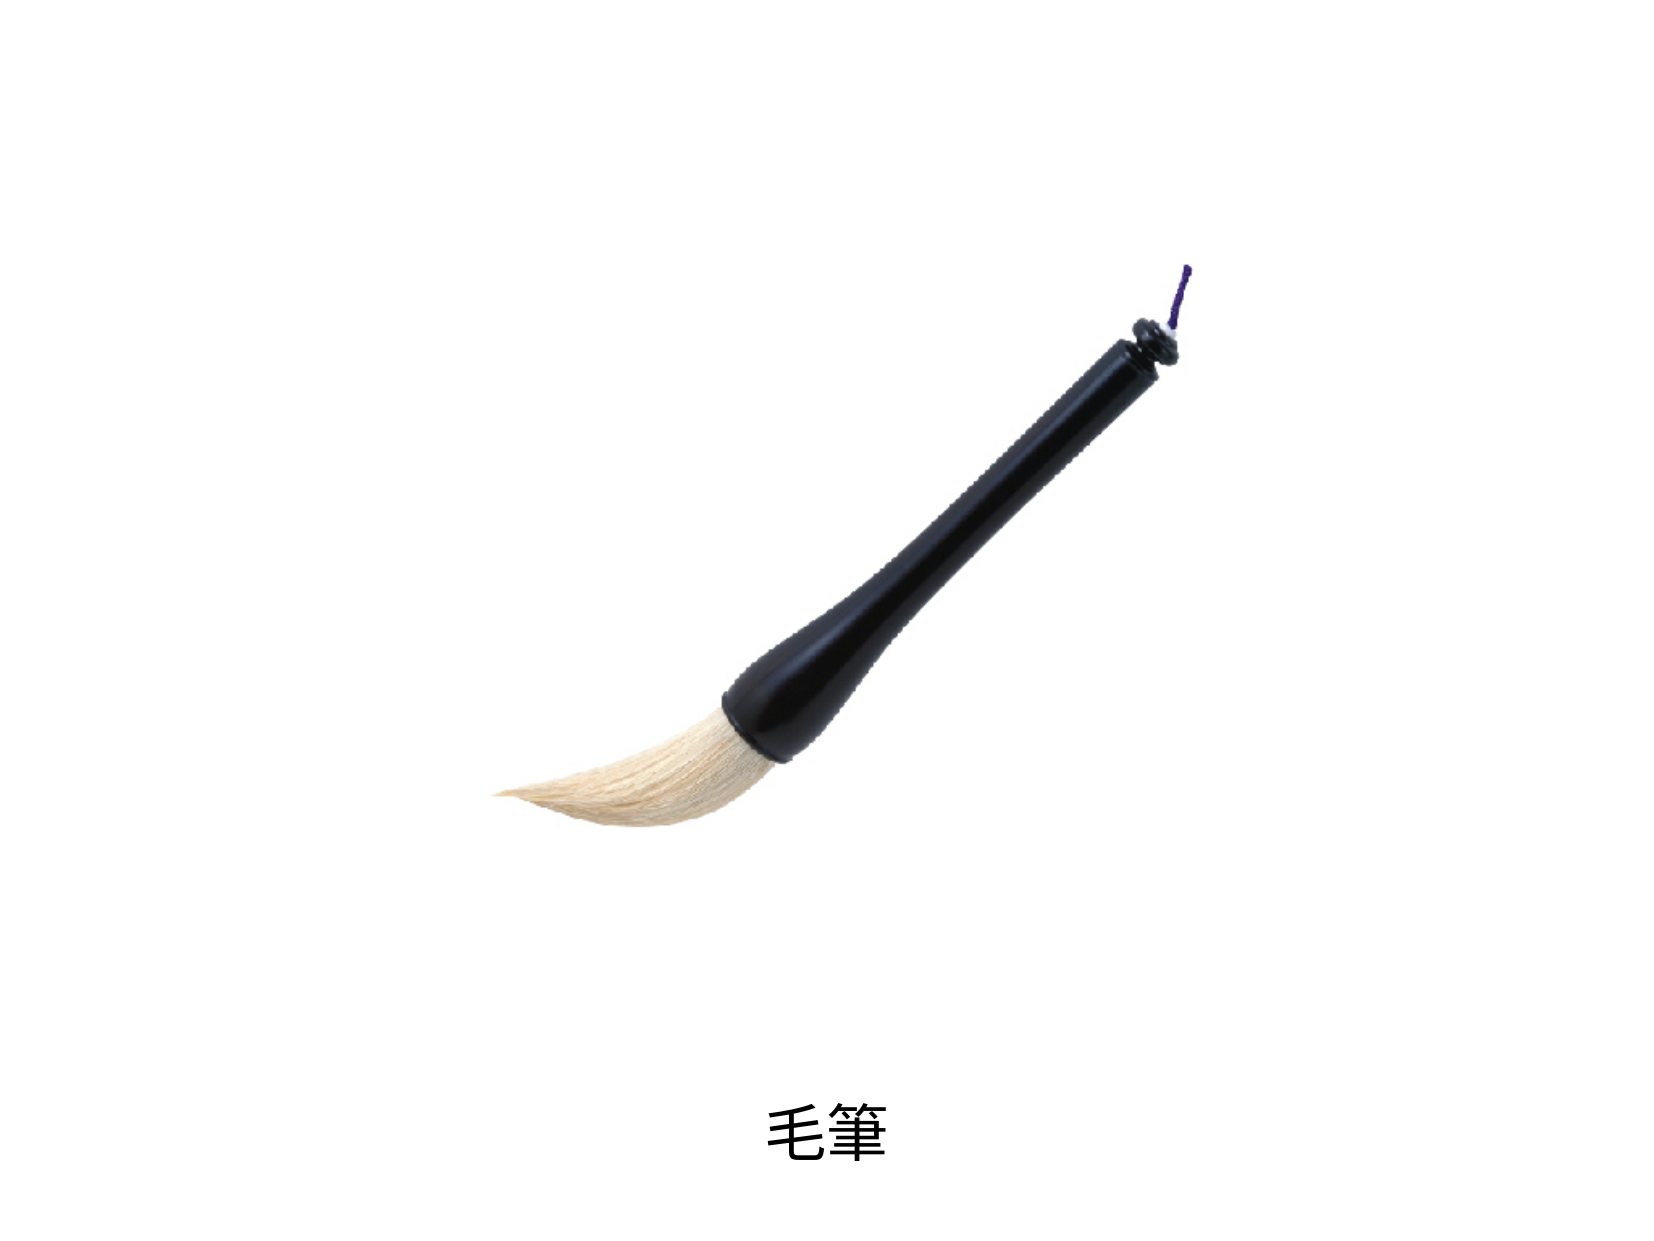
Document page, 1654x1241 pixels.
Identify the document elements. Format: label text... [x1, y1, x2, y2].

title 毛筆 [82, 1025, 1571, 1233]
picture [0, 0, 1654, 1241]
